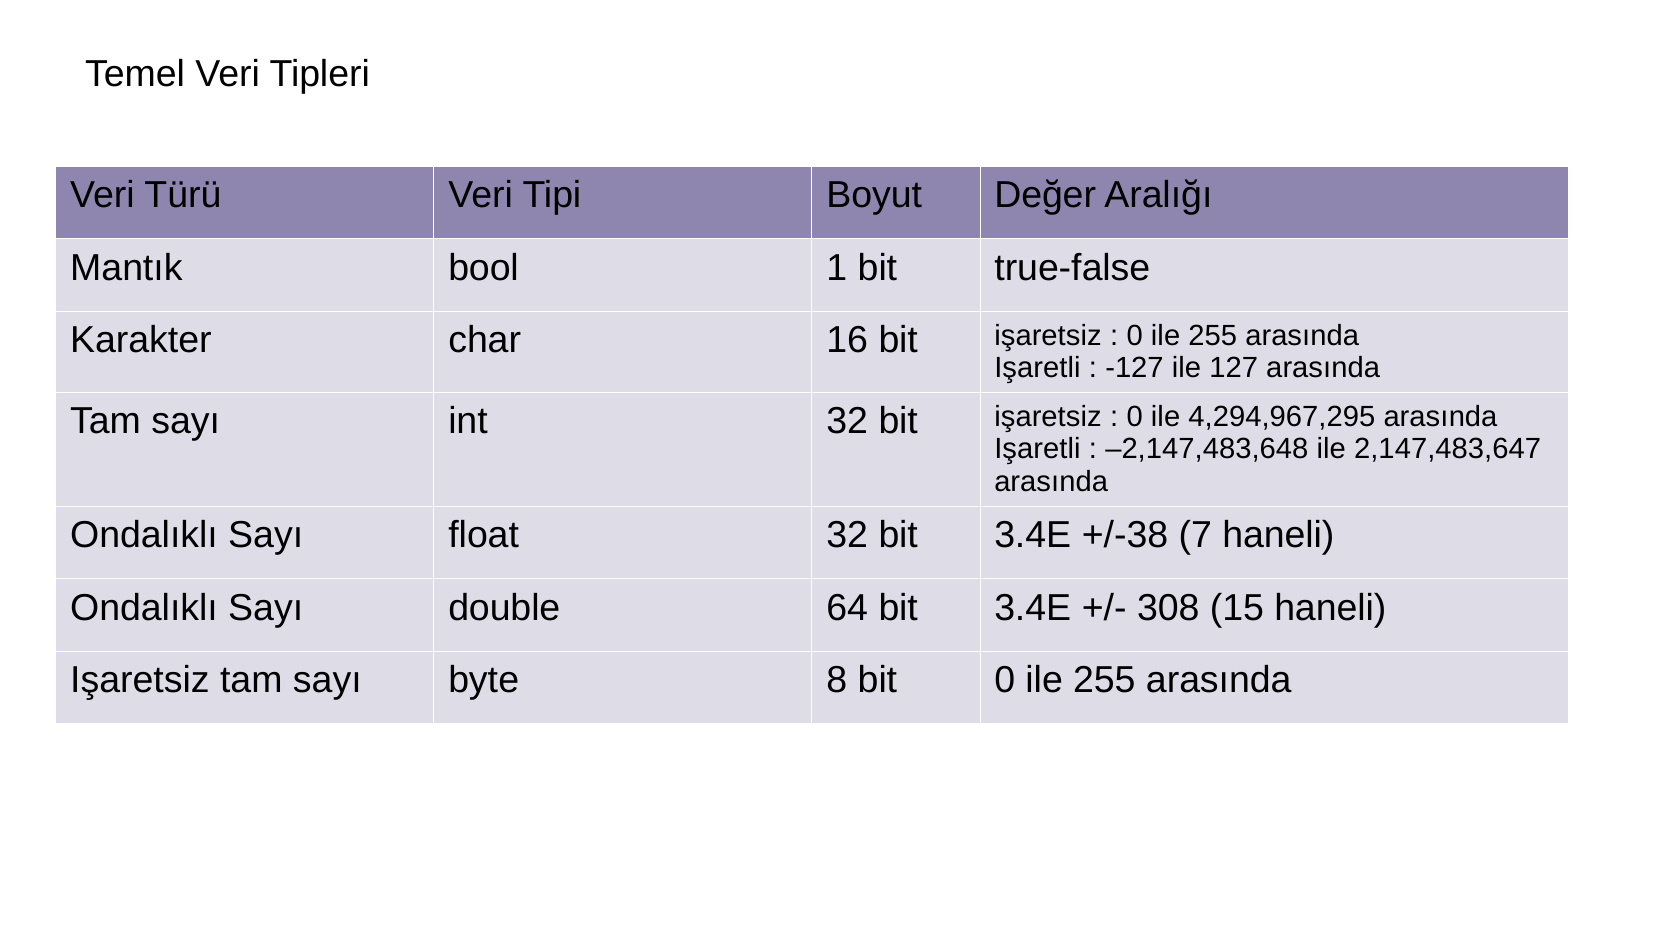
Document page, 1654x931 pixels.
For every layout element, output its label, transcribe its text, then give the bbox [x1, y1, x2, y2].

table_cell 16 bit [812, 312, 980, 392]
table_cell 0 ile 255 arasında [981, 652, 1568, 723]
table_cell double [434, 579, 811, 651]
table_cell float [434, 507, 811, 578]
table_cell 32 bit [812, 507, 980, 578]
table_header Değer Aralığı [981, 167, 1568, 238]
table_cell 64 bit [812, 579, 980, 651]
table_cell işaretsiz : 0 ile 4,294,967,295 arasında Işaretli : –2,147,483,648 ile 2,147,483,647 arasında [981, 393, 1568, 506]
table_header Veri Tipi [434, 167, 811, 238]
table_cell 3.4E +/-38 (7 haneli) [981, 507, 1568, 578]
table_cell Ondalıklı Sayı [56, 579, 433, 651]
table_cell char [434, 312, 811, 392]
table_cell 32 bit [812, 393, 980, 506]
table_cell Işaretsiz tam sayı [56, 652, 433, 723]
table_cell byte [434, 652, 811, 723]
table_cell bool [434, 239, 811, 311]
table_cell Mantık [56, 239, 433, 311]
table_cell işaretsiz : 0 ile 255 arasında Işaretli : -127 ile 127 arasında [981, 312, 1568, 392]
table_cell Tam sayı [56, 393, 433, 506]
table_cell int [434, 393, 811, 506]
text_box Temel Veri Tipleri [60, 45, 961, 144]
table_cell 1 bit [812, 239, 980, 311]
table_cell true-false [981, 239, 1568, 311]
table_cell Karakter [56, 312, 433, 392]
table_cell Ondalıklı Sayı [56, 507, 433, 578]
table_header Boyut [812, 167, 980, 238]
table_header Veri Türü [56, 167, 433, 238]
table_cell 8 bit [812, 652, 980, 723]
table_cell 3.4E +/- 308 (15 haneli) [981, 579, 1568, 651]
